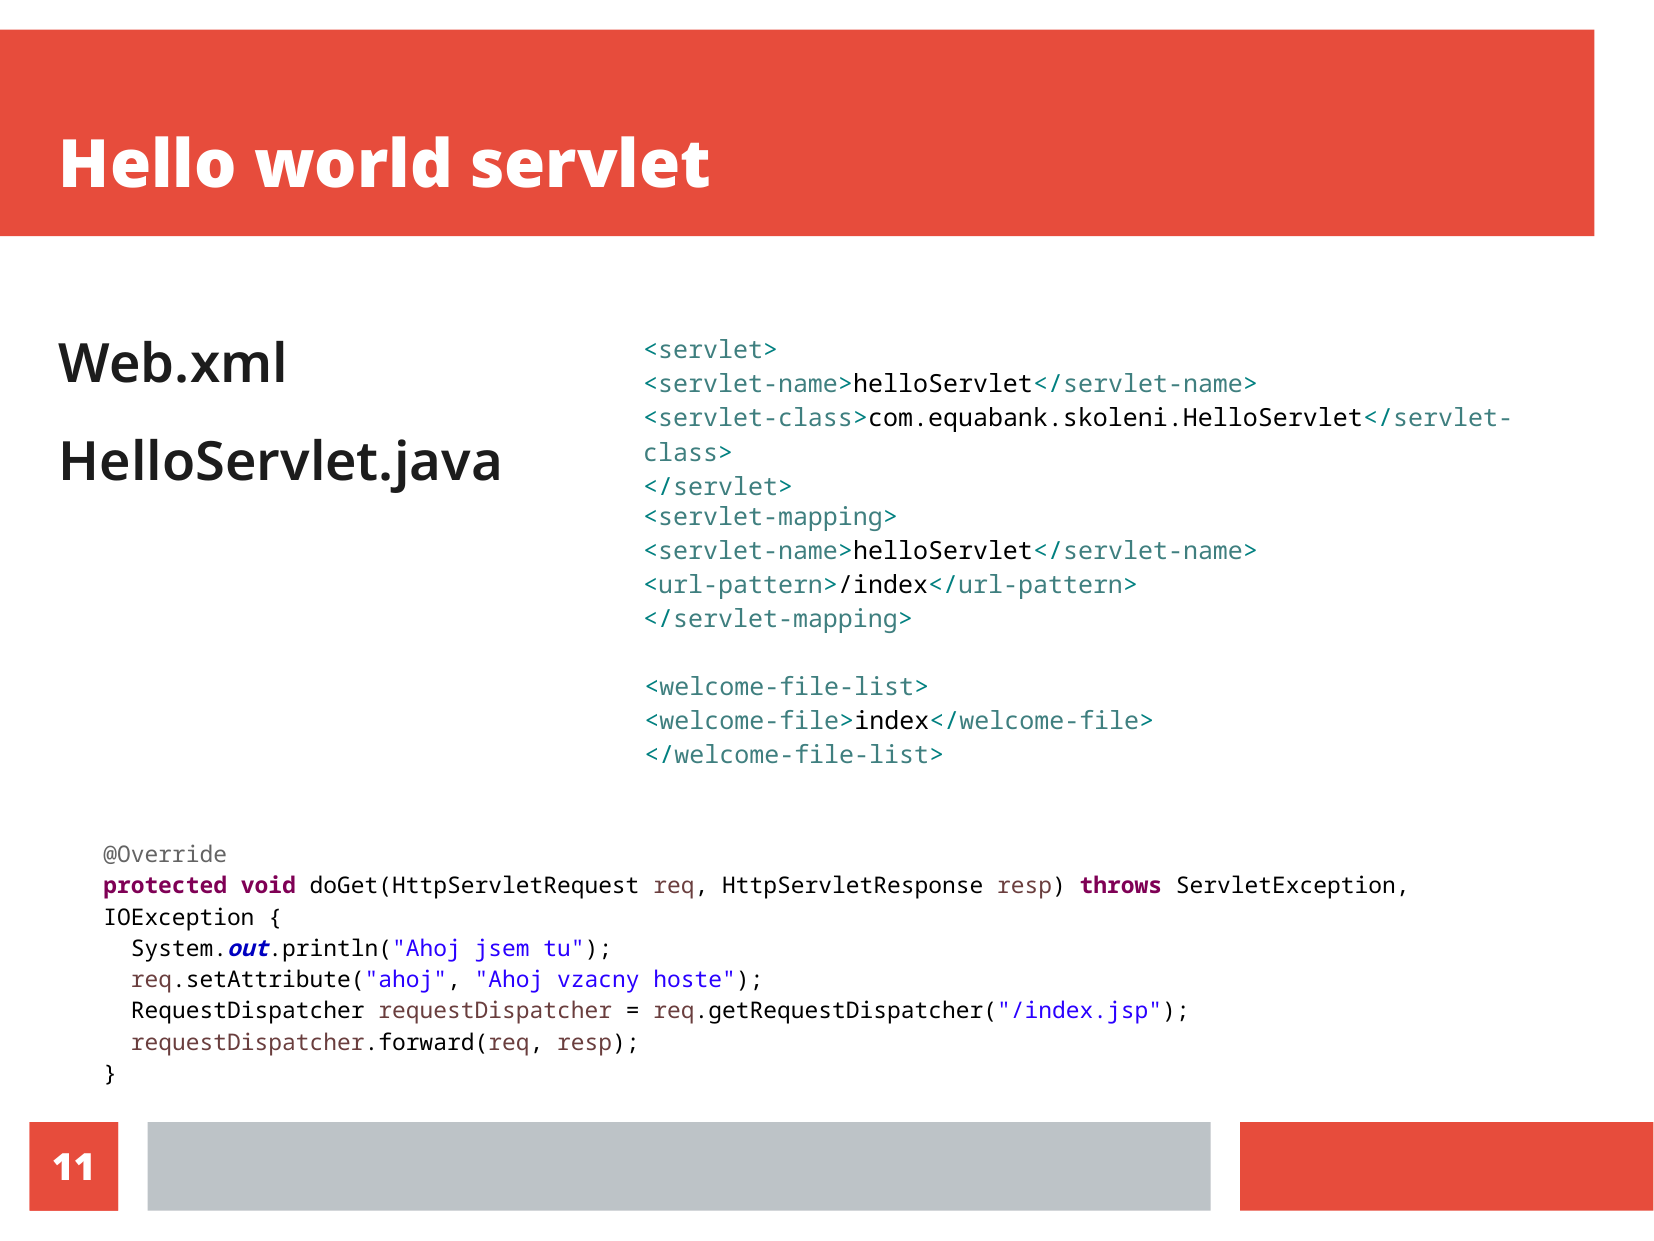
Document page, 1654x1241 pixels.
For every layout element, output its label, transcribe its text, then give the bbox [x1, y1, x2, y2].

text_box <servlet-mapping> <servlet-name>helloServlet</servlet-name> <url-pattern>/index</url-pattern> </servlet-mapping> [628, 491, 1618, 652]
text_box <servlet> <servlet-name>helloServlet</servlet-name> <servlet-class>com.equabank.skoleni.HelloServlet</servlet-class> </servlet> [628, 324, 1565, 491]
list Web.xml HelloServlet.java [59, 324, 1565, 1093]
title Hello world servlet [59, 59, 1595, 207]
text_box @Override protected void doGet(HttpServletRequest req, HttpServletResponse resp) throws ServletException, IOException { System.out.println("Ahoj jsem tu"); req.setAttribute("ahoj", "Ahoj vzacny hoste"); RequestDispatcher requestDispatcher = req.getRequestDispatcher("/index.jsp"); requestDispatcher.forward(req, resp); } [88, 830, 1547, 1093]
text_box <welcome-file-list> <welcome-file>index</welcome-file> </welcome-file-list> [629, 661, 1531, 809]
